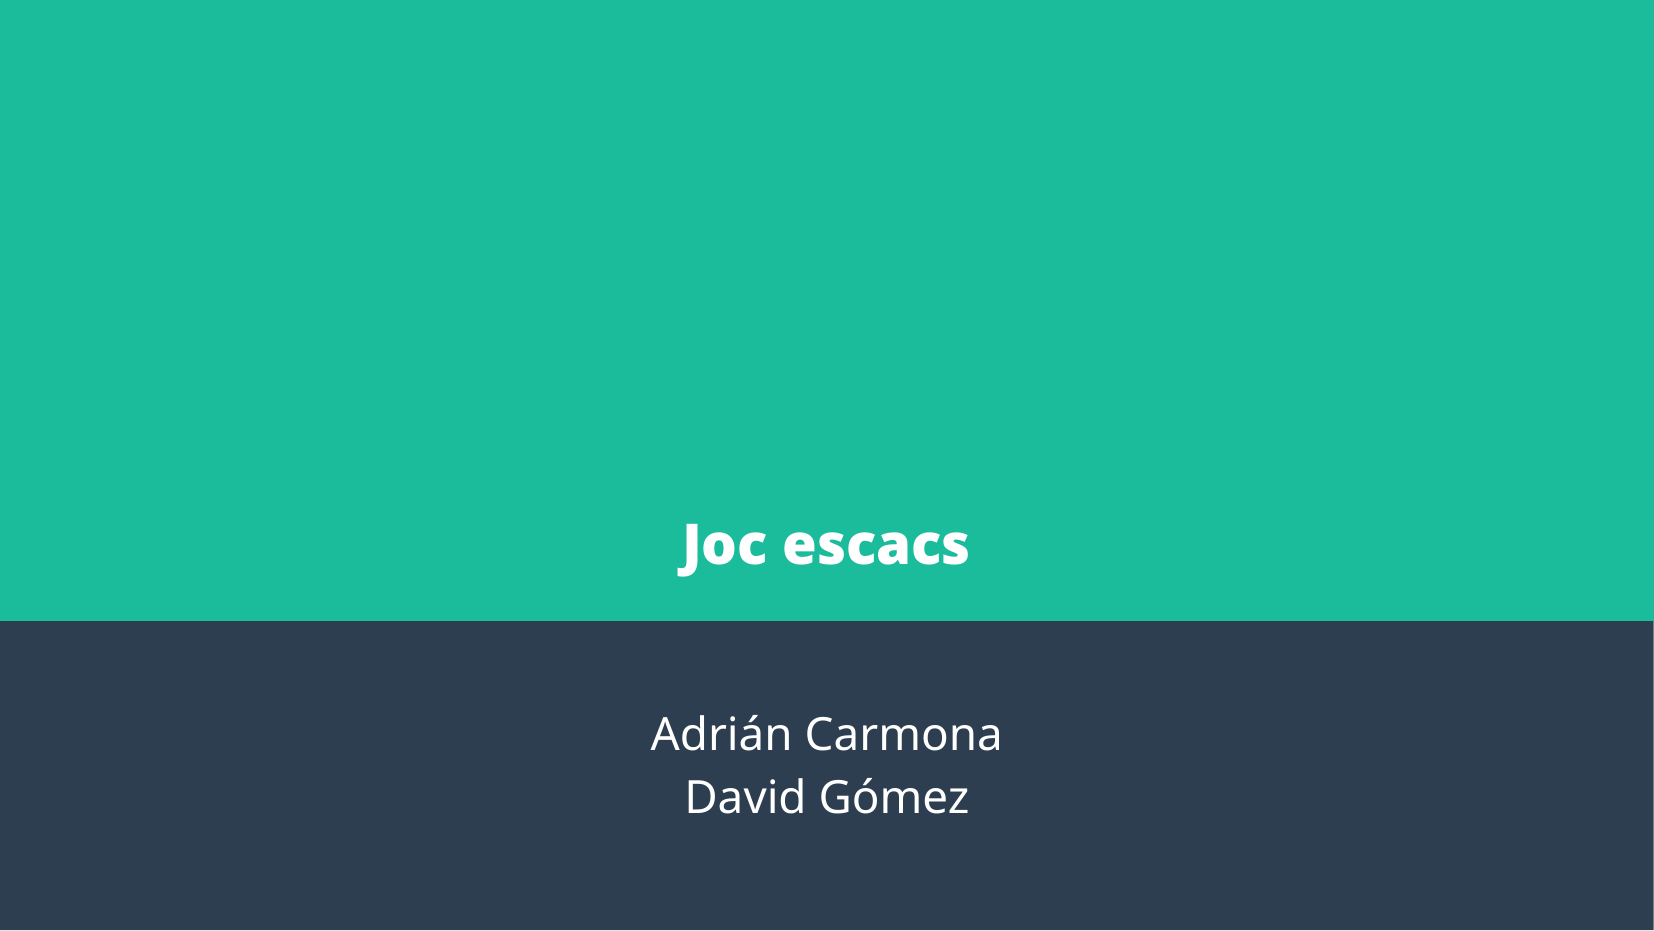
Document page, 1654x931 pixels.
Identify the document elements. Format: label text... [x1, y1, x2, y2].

subtitle Adrián Carmona David Gómez [59, 642, 1595, 886]
title Joc escacs [59, 465, 1595, 583]
